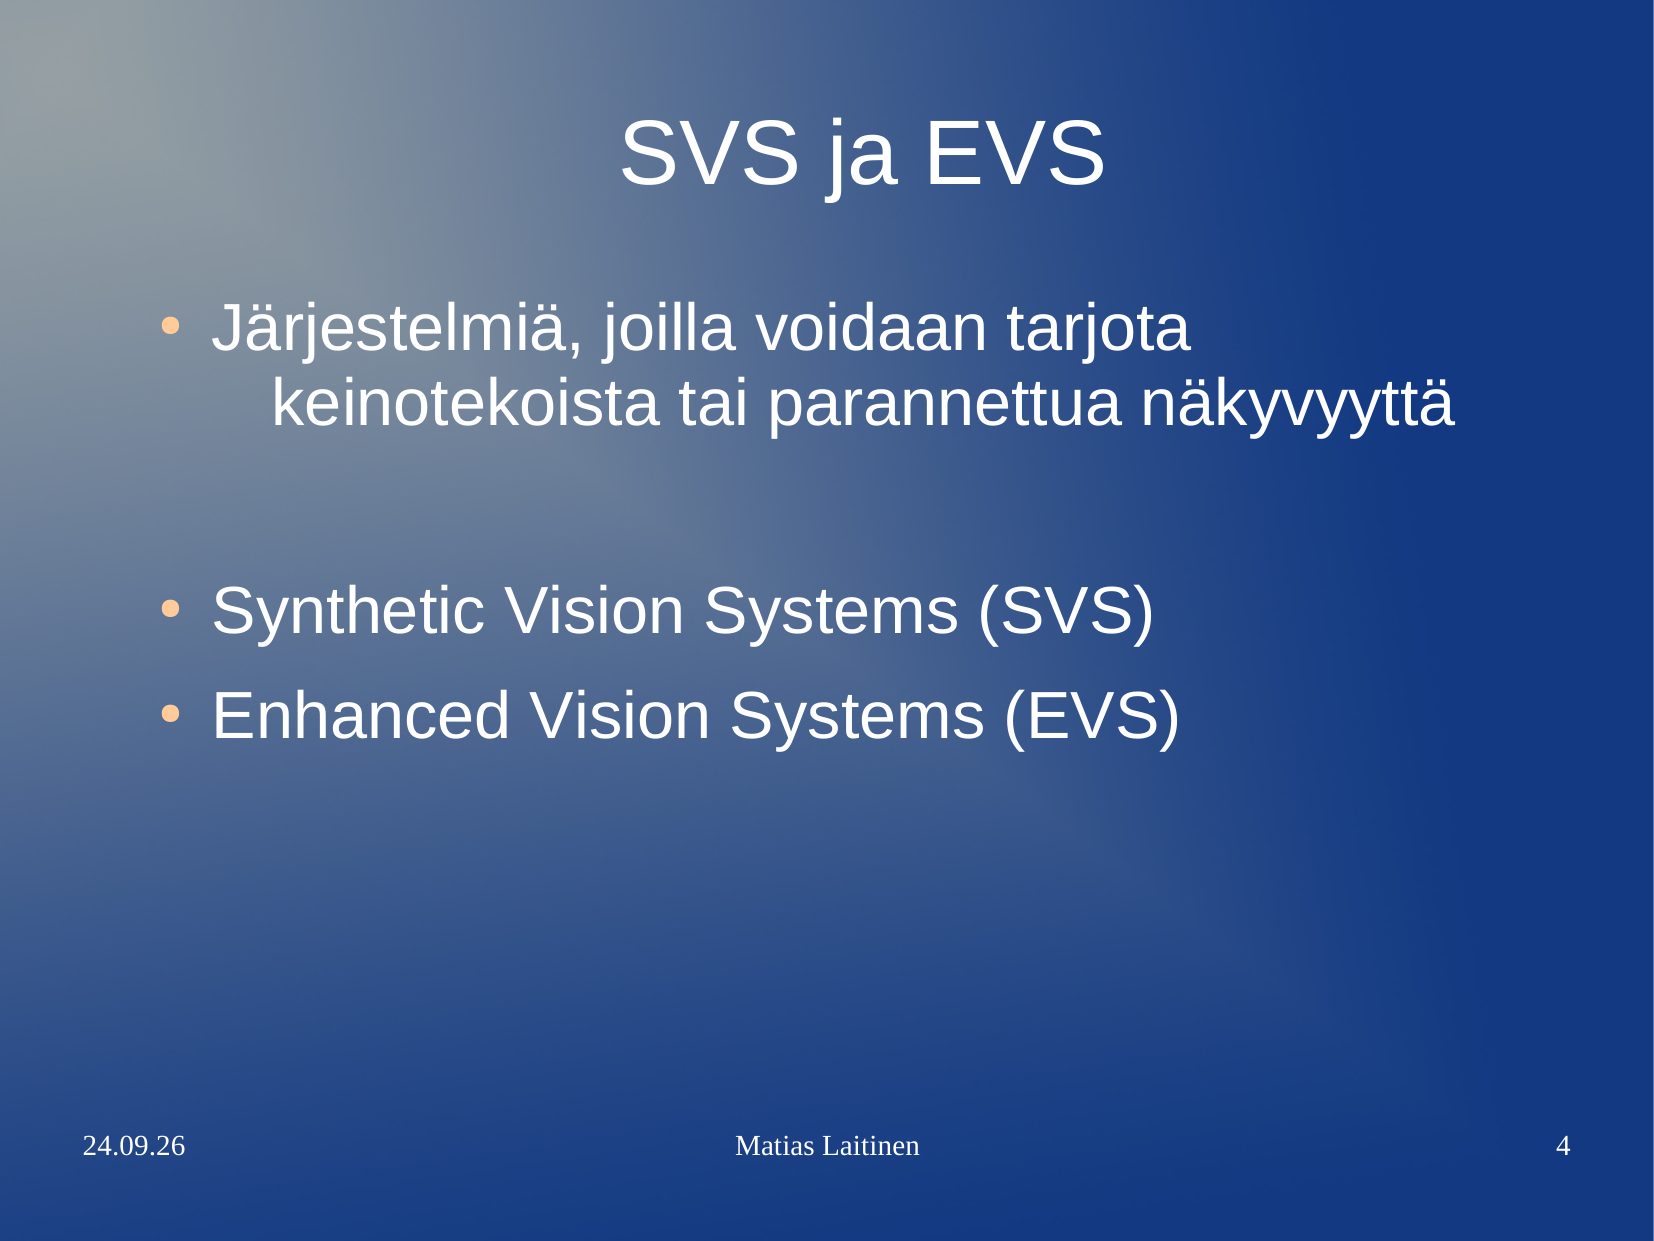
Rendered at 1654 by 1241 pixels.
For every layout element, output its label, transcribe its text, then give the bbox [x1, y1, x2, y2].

list Järjestelmiä, joilla voidaan tarjota keinotekoista tai parannettua näkyvyyttä Synthetic Vision Systems (SVS) Enhanced Vision Systems (EVS) [82, 290, 1571, 1109]
picture [0, 0, 1654, 1241]
title SVS ja EVS [82, 49, 1571, 257]
